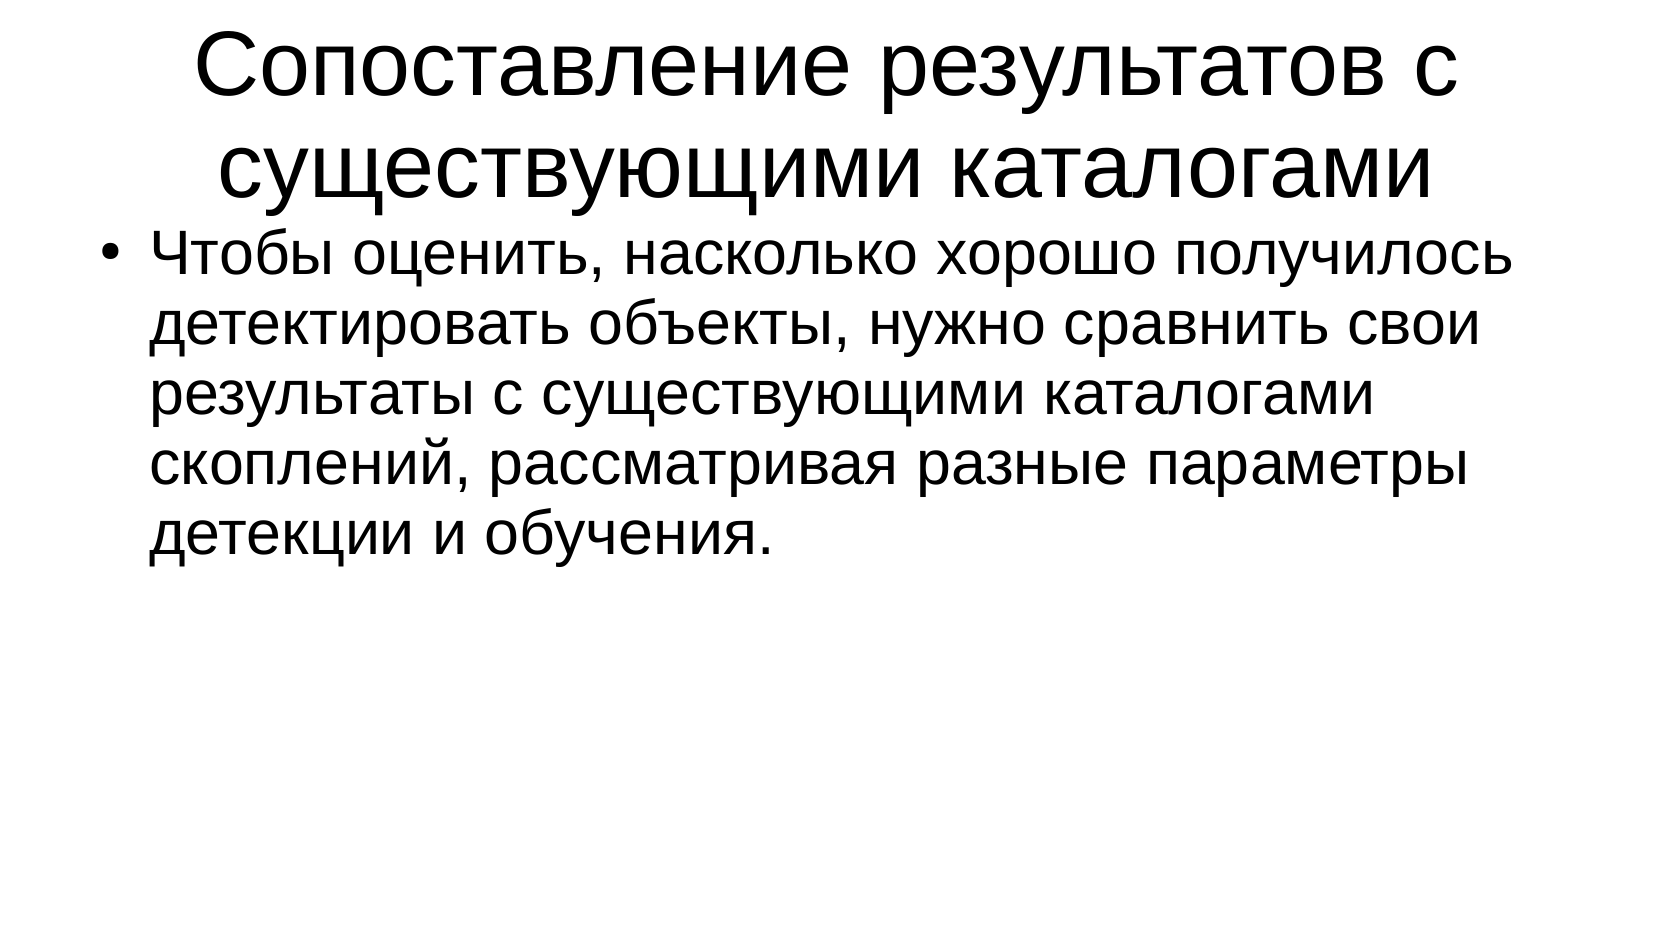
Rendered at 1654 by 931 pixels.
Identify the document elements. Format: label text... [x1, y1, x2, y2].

title Сопоставление результатов с существующими каталогами [82, 12, 1571, 217]
list Чтобы оценить, насколько хорошо получилось детектировать объекты, нужно сравнить свои результаты с существующими каталогами скоплений, рассматривая разные параметры детекции и обучения. [82, 217, 1571, 571]
